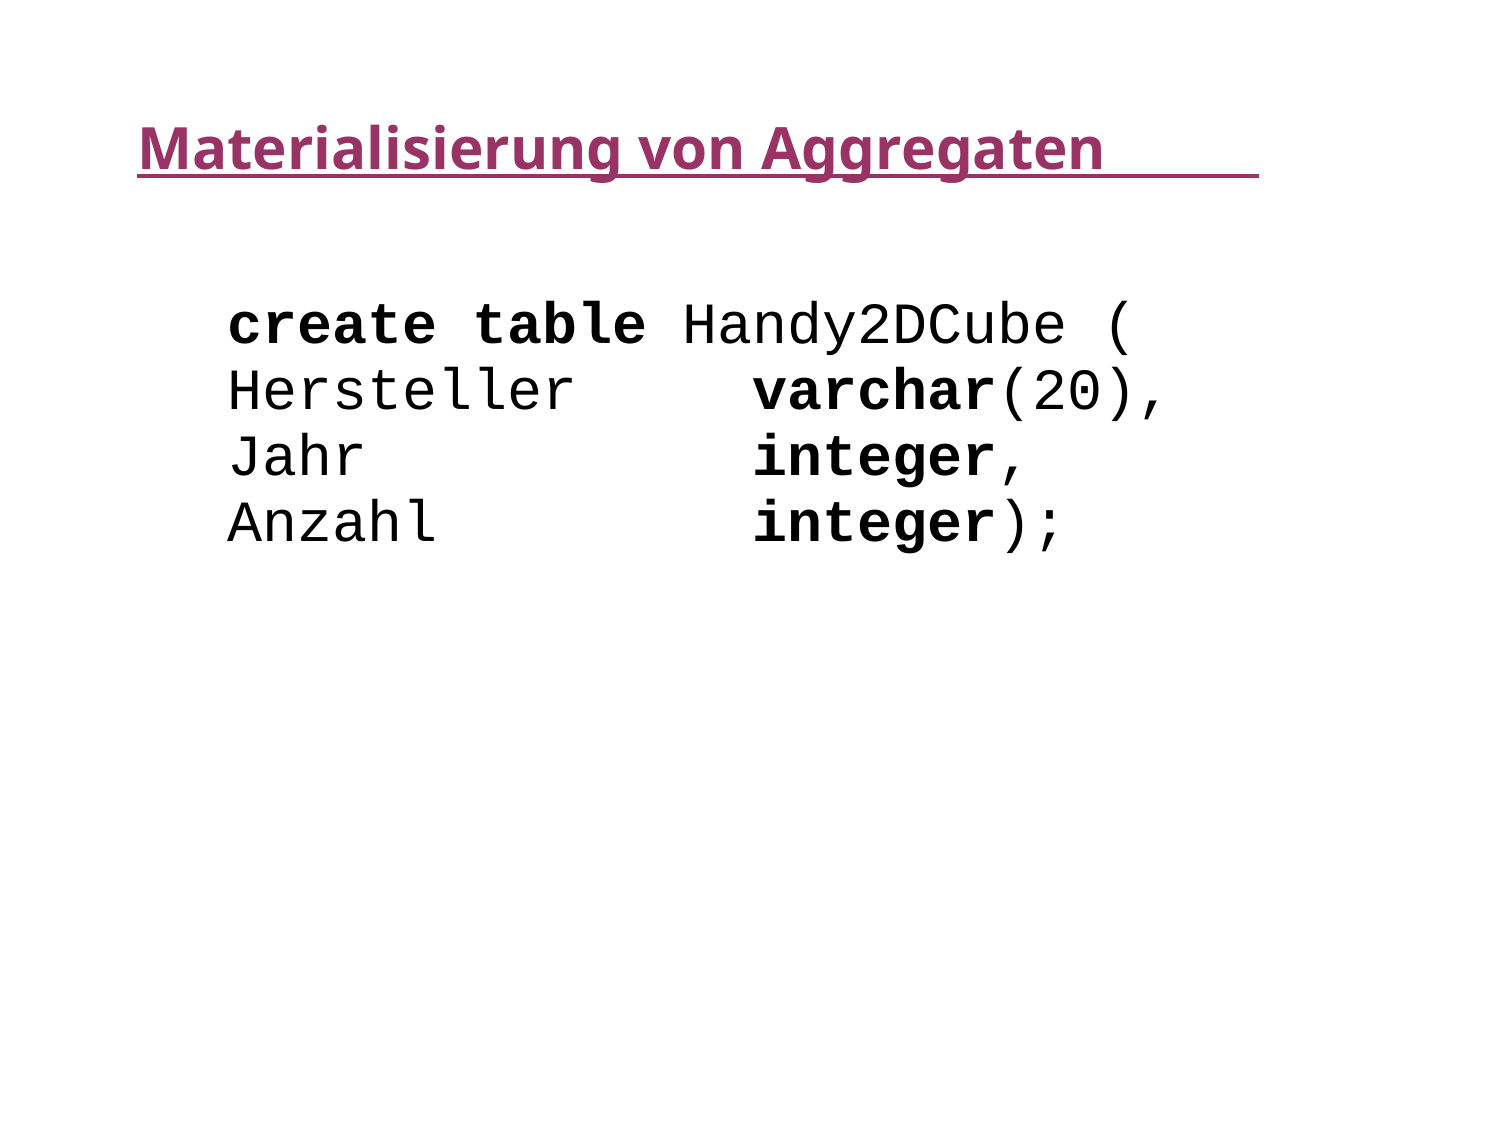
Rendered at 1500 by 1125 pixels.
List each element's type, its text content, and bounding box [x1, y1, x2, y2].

list create table Handy2DCube ( Hersteller varchar(20), Jahr integer, Anzahl integer); [137, 287, 1413, 963]
title Materialisierung von Aggregaten [137, 111, 1413, 183]
